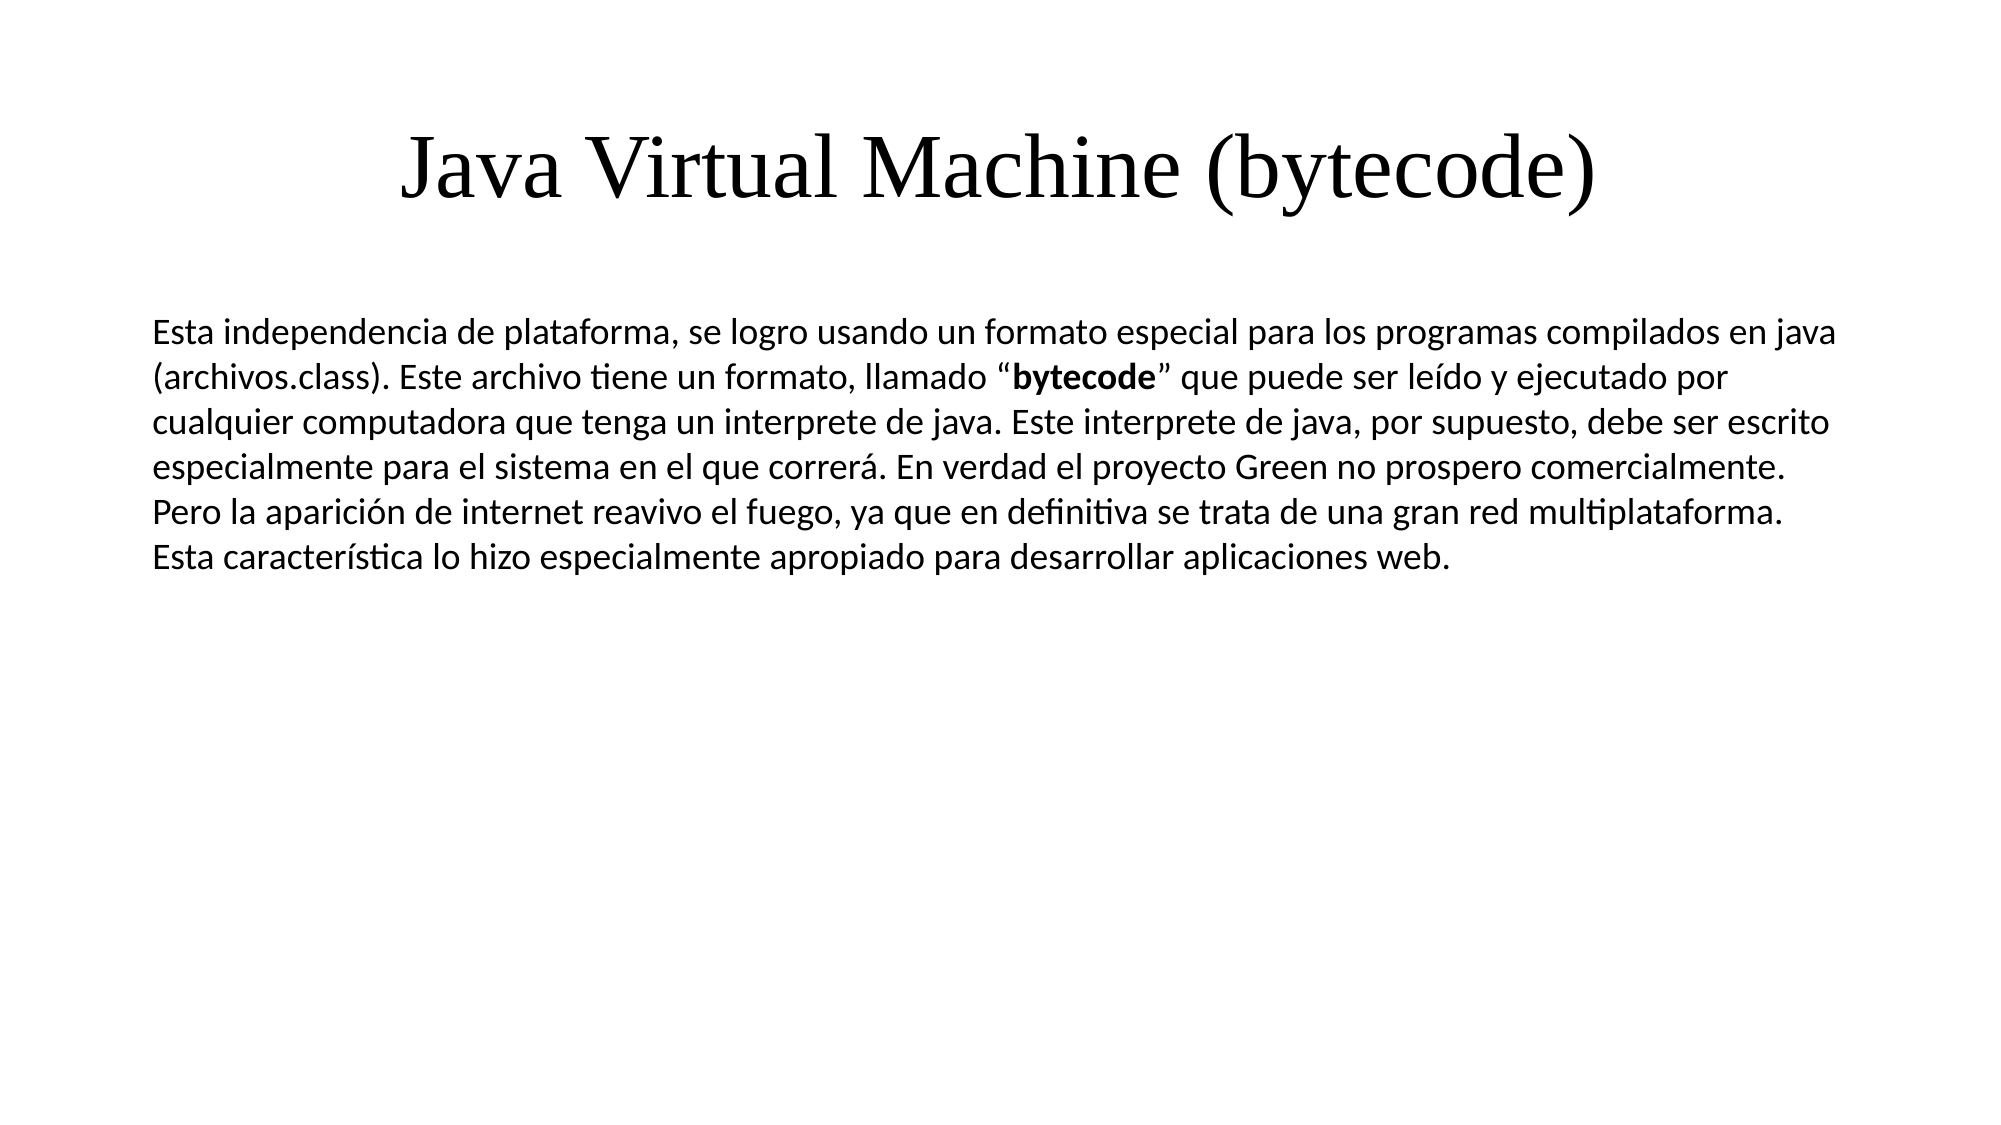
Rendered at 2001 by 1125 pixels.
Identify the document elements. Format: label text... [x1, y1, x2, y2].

text_box Java Virtual Machine (bytecode) [137, 59, 1862, 277]
text_box Esta independencia de plataforma, se logro usando un formato especial para los programas compilados en java (archivos.class). Este archivo tiene un formato, llamado “bytecode” que puede ser leído y ejecutado por cualquier computadora que tenga un interprete de java. Este interprete de java, por supuesto, debe ser escrito especialmente para el sistema en el que correrá. En verdad el proyecto Green no prospero comercialmente. Pero la aparición de internet reavivo el fuego, ya que en definitiva se trata de una gran red multiplataforma. Esta característica lo hizo especialmente apropiado para desarrollar aplicaciones web. [137, 299, 1862, 1013]
